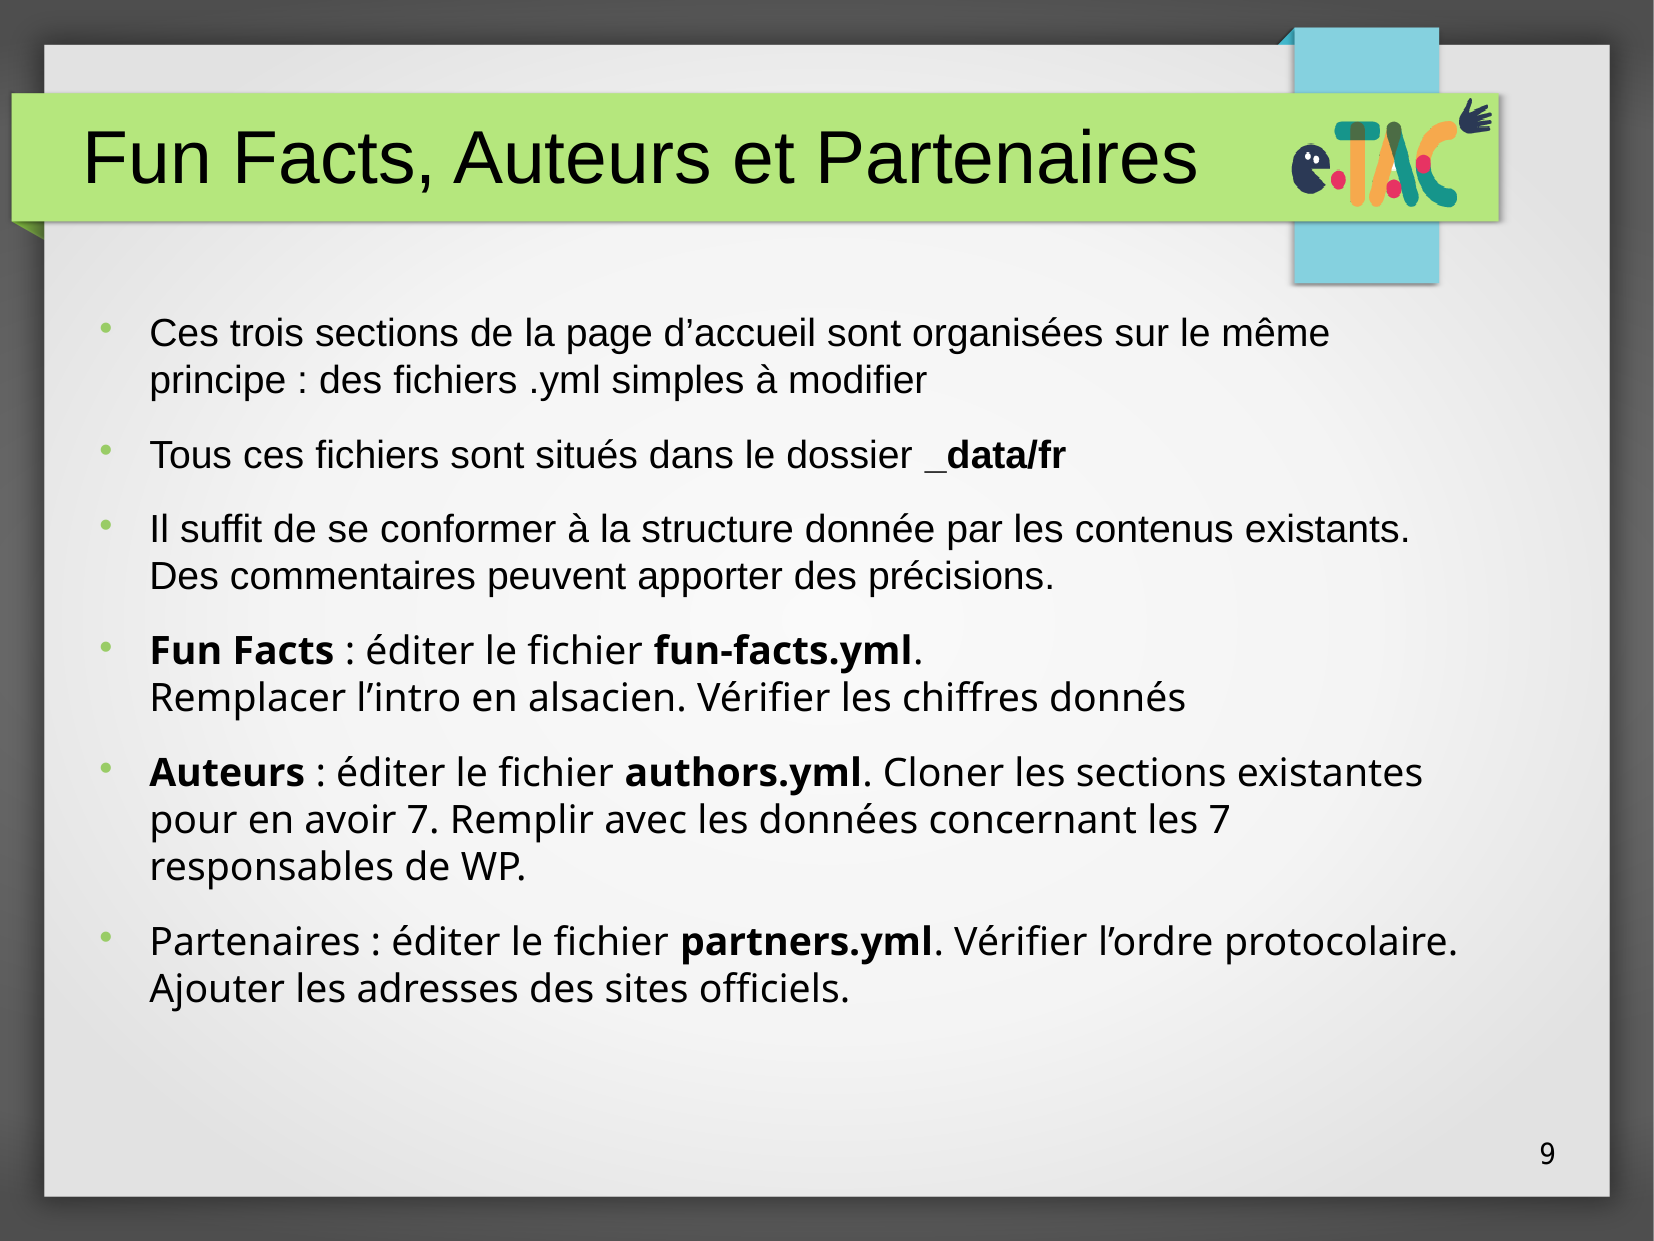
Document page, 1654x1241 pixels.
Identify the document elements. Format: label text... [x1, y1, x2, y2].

picture [0, 0, 1654, 1241]
text_box Fun Facts, Auteurs et Partenaires [82, 94, 1264, 213]
text_box Ces trois sections de la page d’accueil sont organisées sur le même principe : des fichiers .yml simples à modifier Tous ces fichiers sont situés dans le dossier _data/fr Il suffit de se conformer à la structure donnée par les contenus existants. Des commentaires peuvent apporter des précisions. Fun Facts : éditer le fichier fun-facts.yml. Remplacer l’intro en alsacien. Vérifier les chiffres donnés Auteurs : éditer le fichier authors.yml. Cloner les sections existantes pour en avoir 7. Remplir avec les données concernant les 7 responsables de WP. Partenaires : éditer le fichier partners.yml. Vérifier l’ordre protocolaire. Ajouter les adresses des sites officiels. [82, 307, 1477, 1015]
